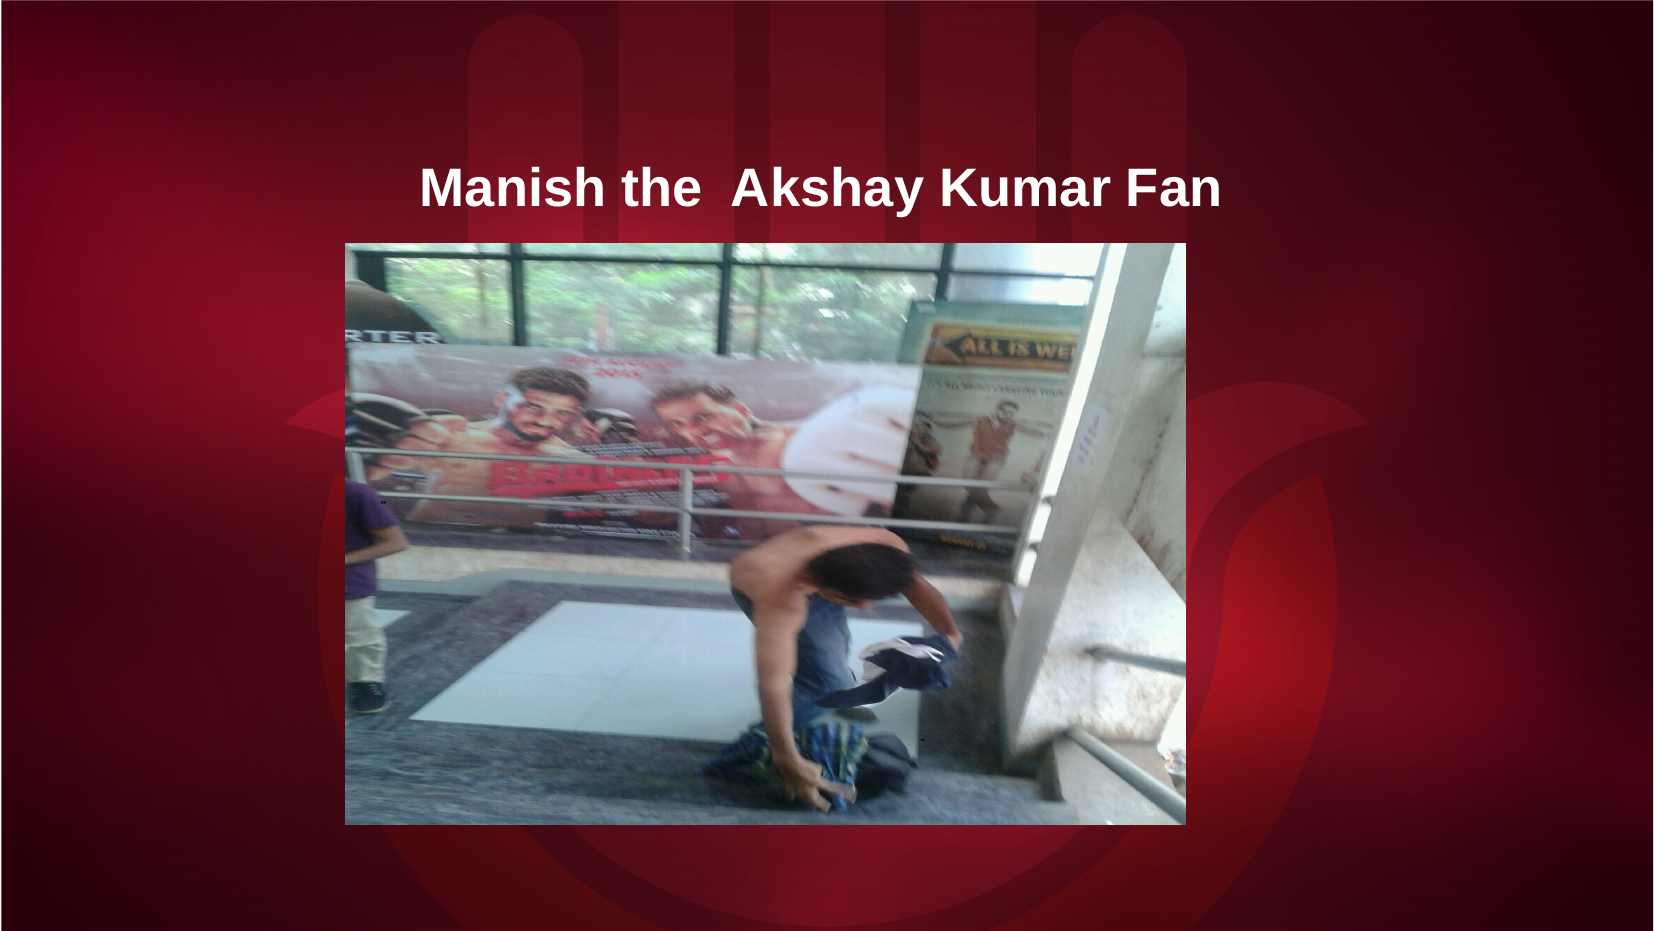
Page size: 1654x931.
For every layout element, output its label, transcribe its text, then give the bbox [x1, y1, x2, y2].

text_box Manish the Akshay Kumar Fan [405, 149, 1306, 226]
picture [0, 0, 1654, 931]
